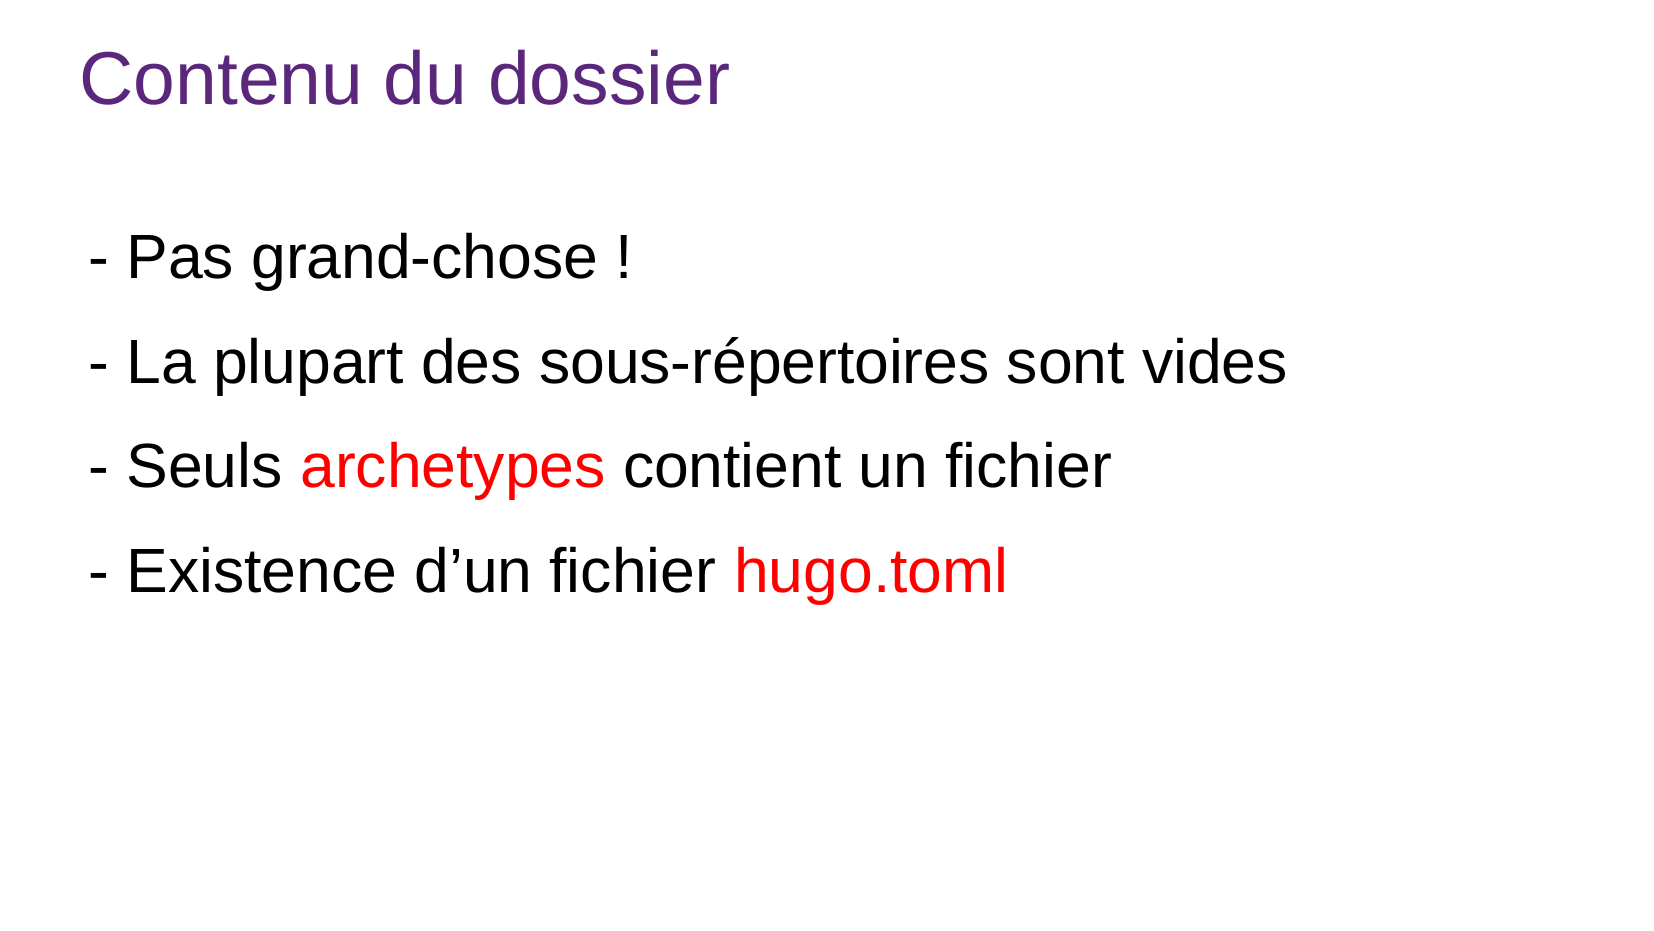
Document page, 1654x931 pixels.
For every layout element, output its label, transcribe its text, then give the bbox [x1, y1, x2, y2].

text_box - Pas grand-chose ! - La plupart des sous-répertoires sont vides - Seuls archetypes contient un fichier - Existence d’un fichier hugo.toml [88, 187, 1577, 827]
title Contenu du dossier [79, 36, 1557, 148]
